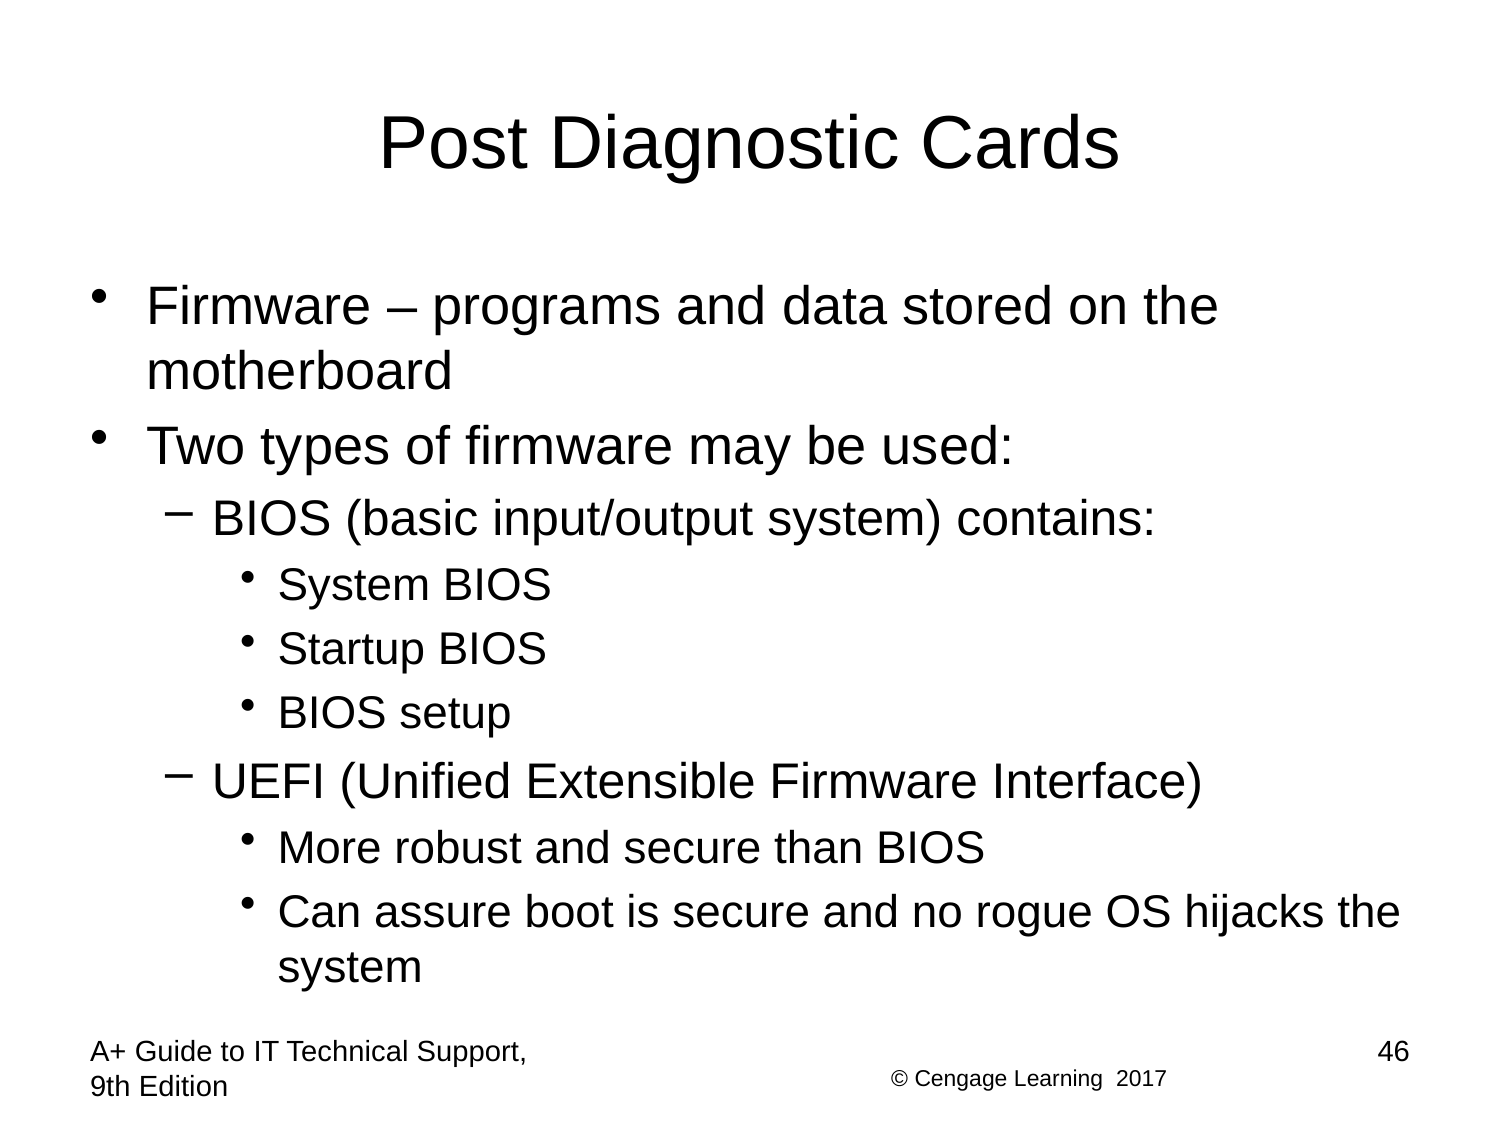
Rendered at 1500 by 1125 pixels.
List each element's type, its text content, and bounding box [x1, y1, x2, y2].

list Firmware – programs and data stored on the motherboard Two types of firmware may be used: BIOS (basic input/output system) contains: System BIOS Startup BIOS BIOS setup UEFI (Unified Extensible Firmware Interface) More robust and secure than BIOS Can assure boot is secure and no rogue OS hijacks the system [75, 262, 1425, 1005]
footer A+ Guide to IT Technical Support, 9th Edition [75, 1024, 588, 1103]
title Post Diagnostic Cards [75, 45, 1425, 233]
slide_number <number> [1312, 1024, 1425, 1103]
